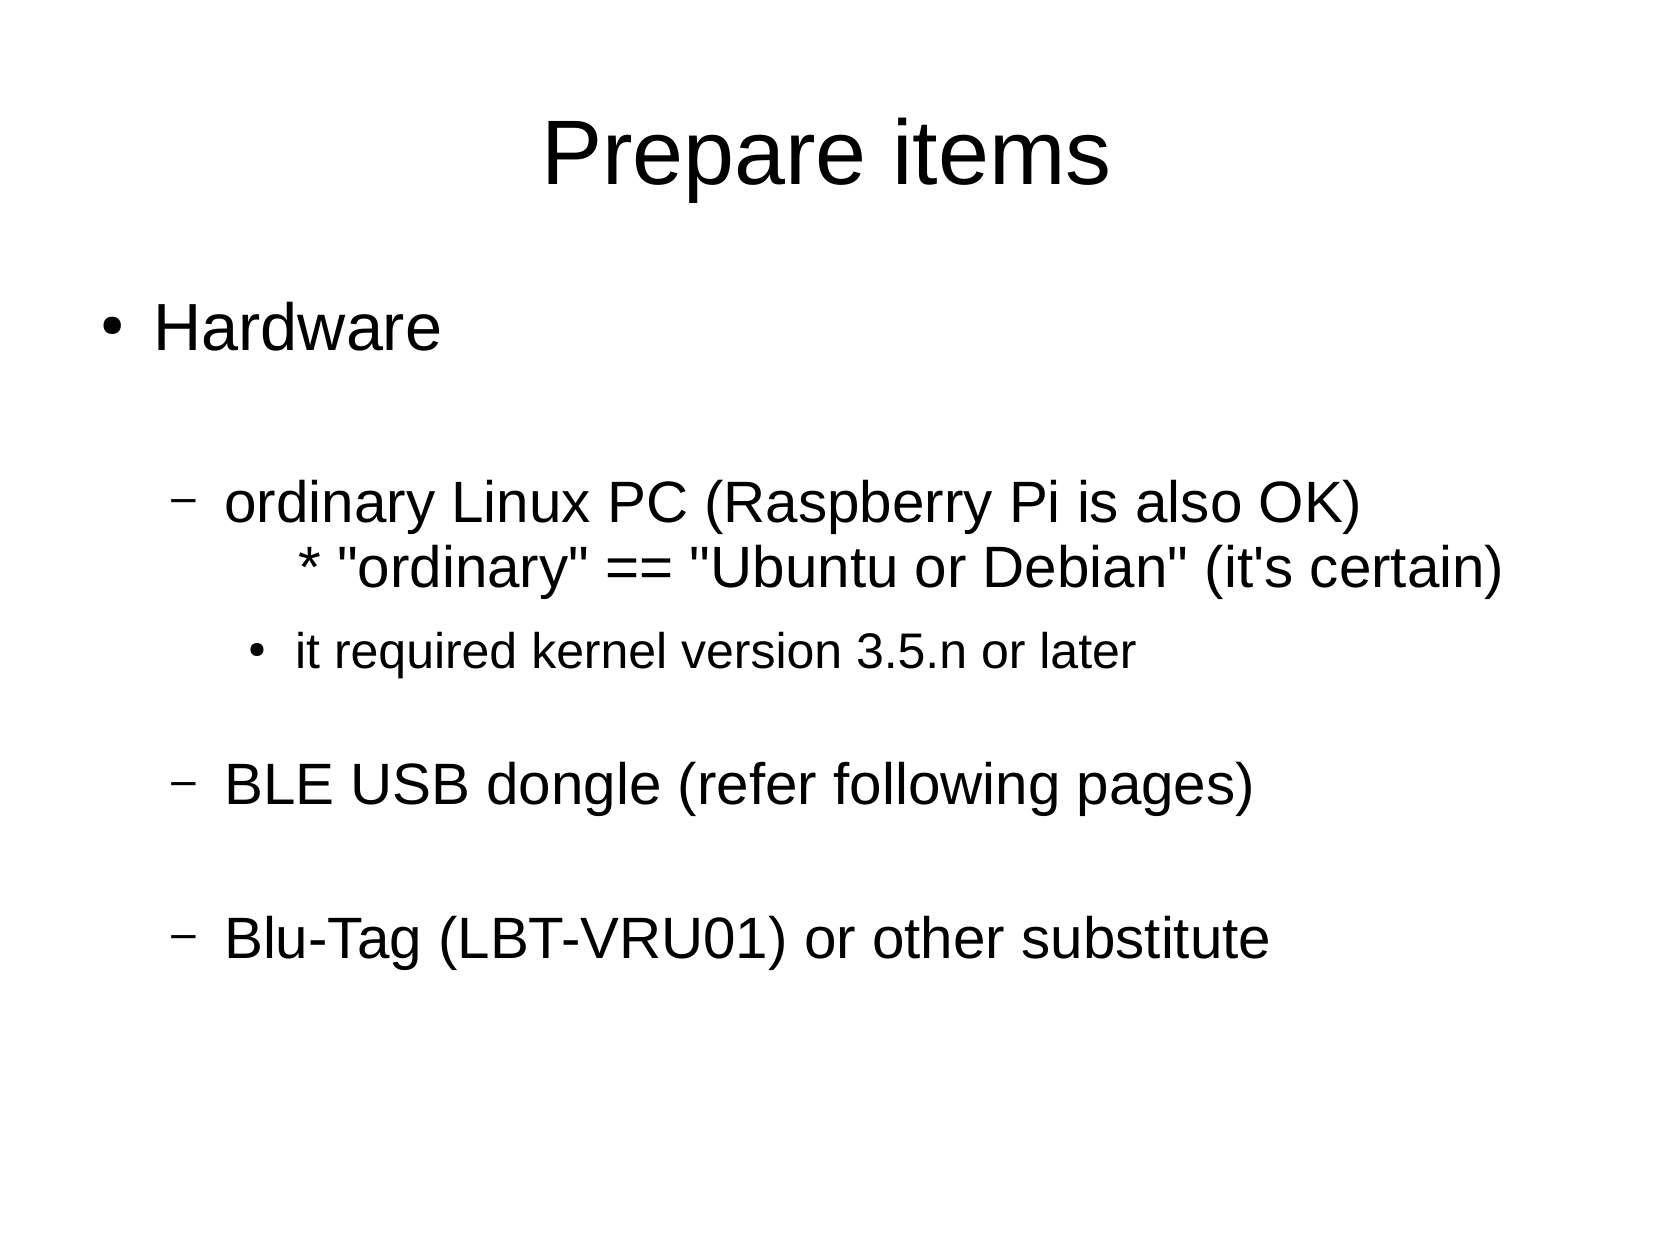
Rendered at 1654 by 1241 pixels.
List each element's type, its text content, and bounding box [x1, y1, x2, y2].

title Prepare items [82, 49, 1571, 257]
list Hardware ordinary Linux PC (Raspberry Pi is also OK) * "ordinary" == "Ubuntu or Debian" (it's certain) it required kernel version 3.5.n or later BLE USB dongle (refer following pages) Blu-Tag (LBT-VRU01) or other substitute [82, 290, 1538, 1170]
